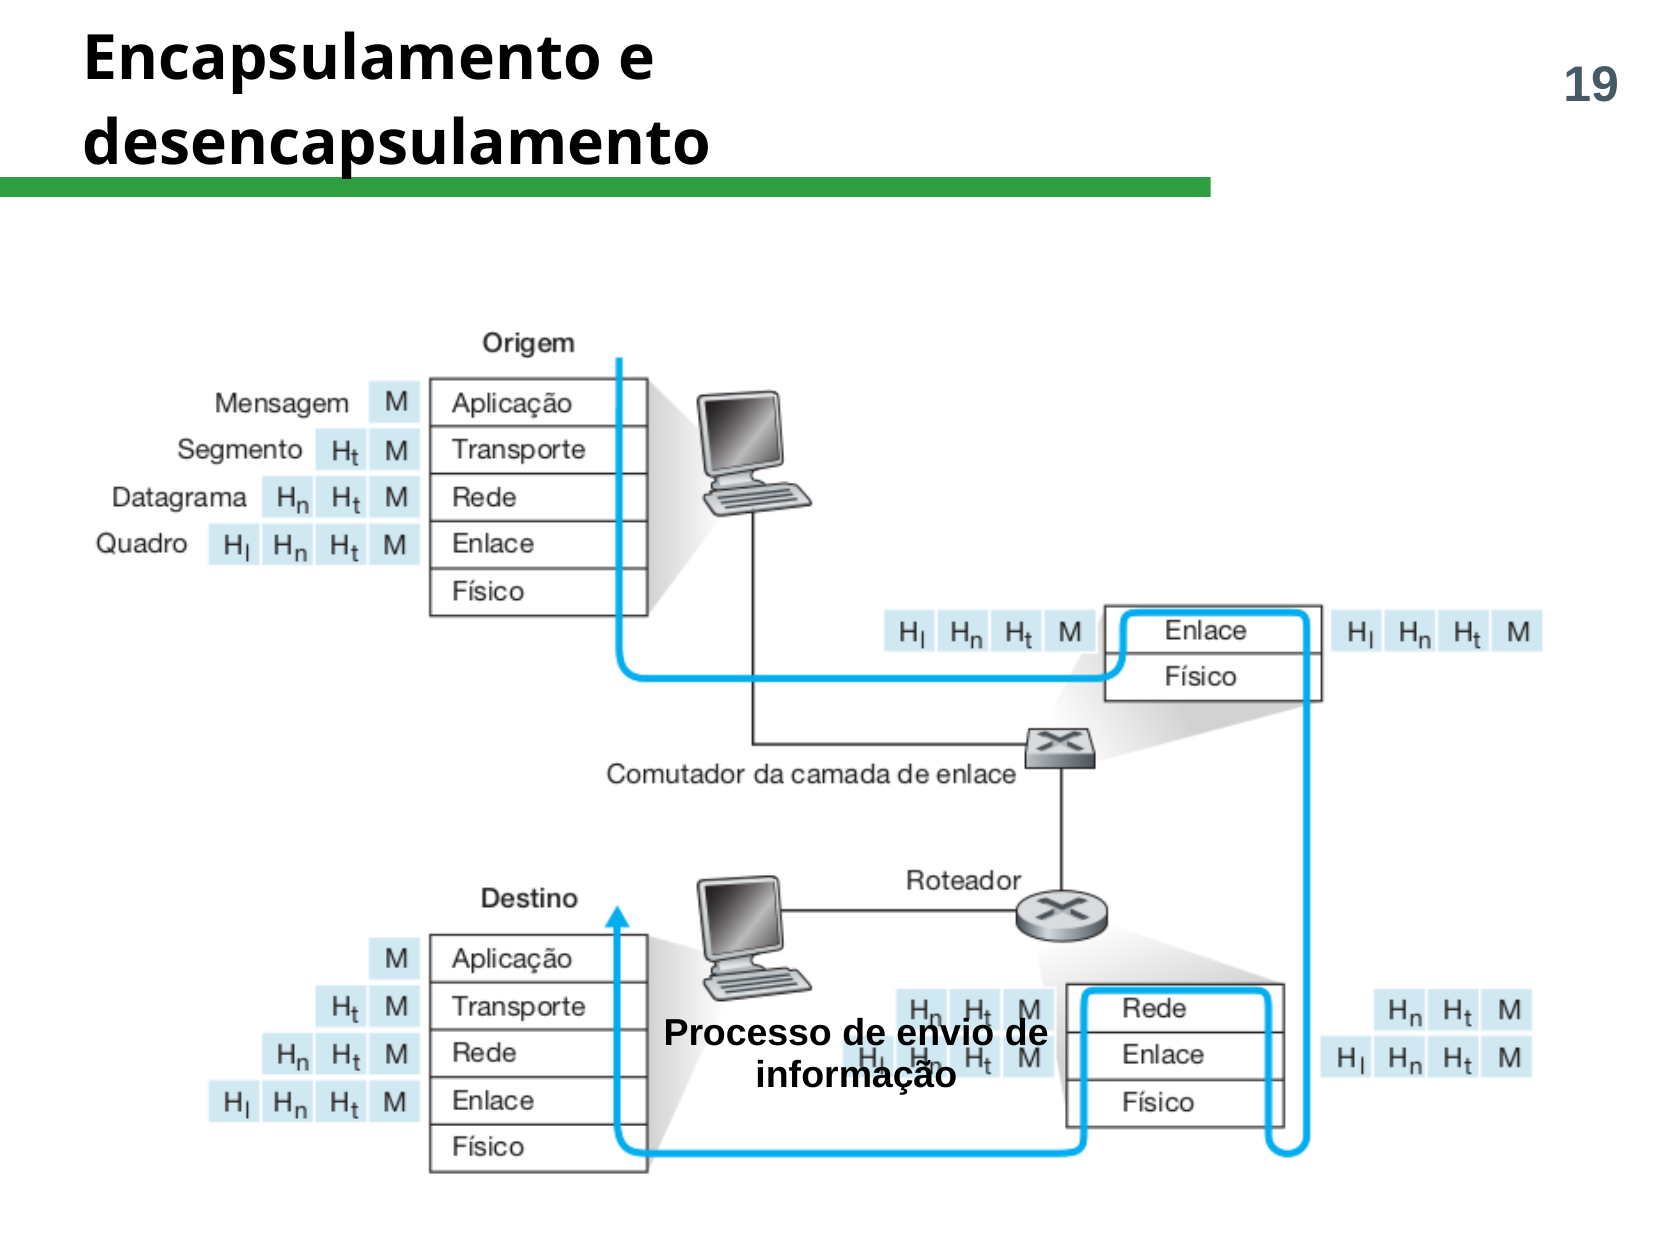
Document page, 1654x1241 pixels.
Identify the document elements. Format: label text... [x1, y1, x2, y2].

text_box Processo de envio de informação [620, 1003, 1093, 1103]
title Encapsulamento e desencapsulamento [82, 0, 1152, 202]
picture [82, 290, 1571, 1216]
